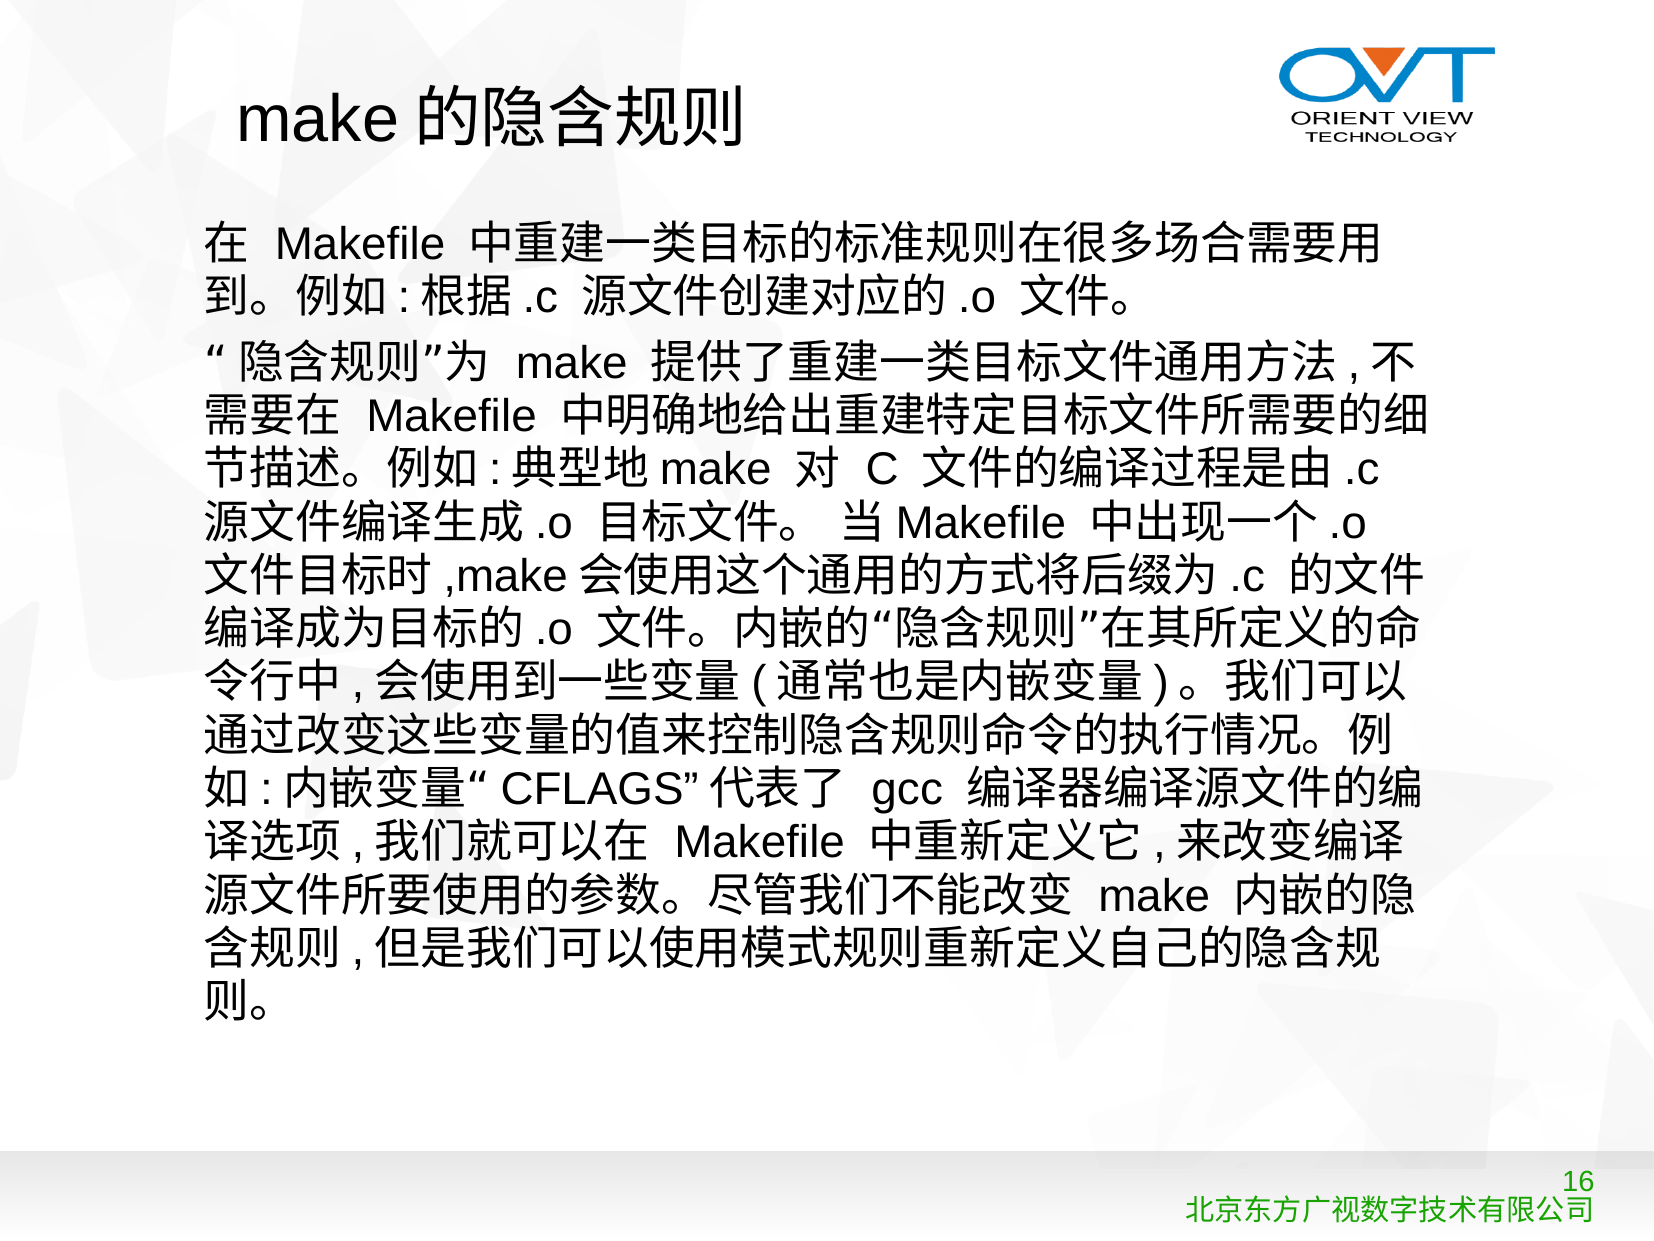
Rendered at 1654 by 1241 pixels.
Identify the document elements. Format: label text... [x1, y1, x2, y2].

picture [0, 0, 783, 931]
list 在 Makefile 中重建一类目标的标准规则在很多场合需要用到。例如:根据.c 源文件创建对应的.o 文件。 “隐含规则”为 make 提供了重建一类目标文件通用方法,不需要在 Makefile 中明确地给出重建特定目标文件所需要的细节描述。例如:典型地make 对 C 文件的编译过程是由.c 源文件编译生成.o 目标文件。 当Makefile 中出现一个.o 文件目标时,make会使用这个通用的方式将后缀为.c 的文件编译成为目标的.o 文件。内嵌的“隐含规则”在其所定义的命令行中,会使用到一些变量(通常也是内嵌变量)。我们可以通过改变这些变量的值来控制隐含规则命令的执行情况。例如:内嵌变量“CFLAGS”代表了 gcc 编译器编译源文件的编译选项,我们就可以在 Makefile 中重新定义它,来改变编译源文件所要使用的参数。尽管我们不能改变 make 内嵌的隐含规则,但是我们可以使用模式规则重新定义自己的隐含规则。 [160, 216, 1430, 1029]
picture [915, 548, 1654, 1169]
title make的隐含规则 [236, 29, 1506, 207]
